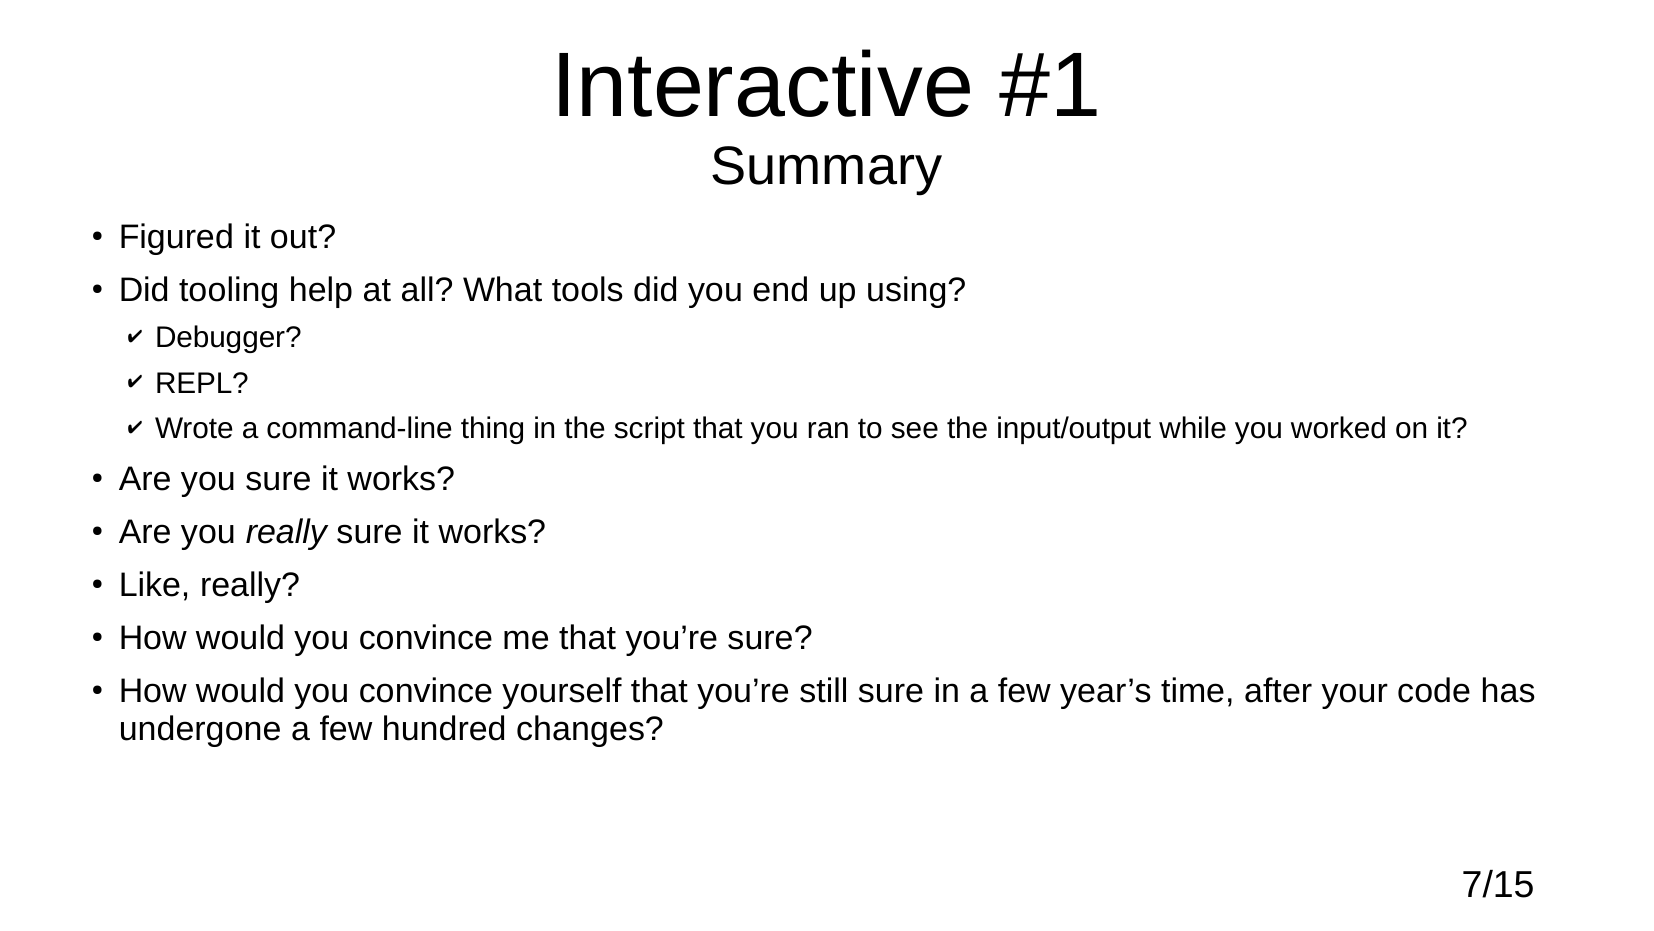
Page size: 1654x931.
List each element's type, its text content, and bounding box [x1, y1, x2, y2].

text_box <number>/15 [1446, 856, 1625, 931]
title Interactive #1 Summary [82, 33, 1571, 197]
list Figured it out? Did tooling help at all? What tools did you end up using? Debugger? REPL? Wrote a command-line thing in the script that you ran to see the input/output while you worked on it? Are you sure it works? Are you really sure it works? Like, really? How would you convince me that you’re sure? How would you convince yourself that you’re still sure in a few year’s time, after your code has undergone a few hundred changes? [82, 217, 1571, 758]
